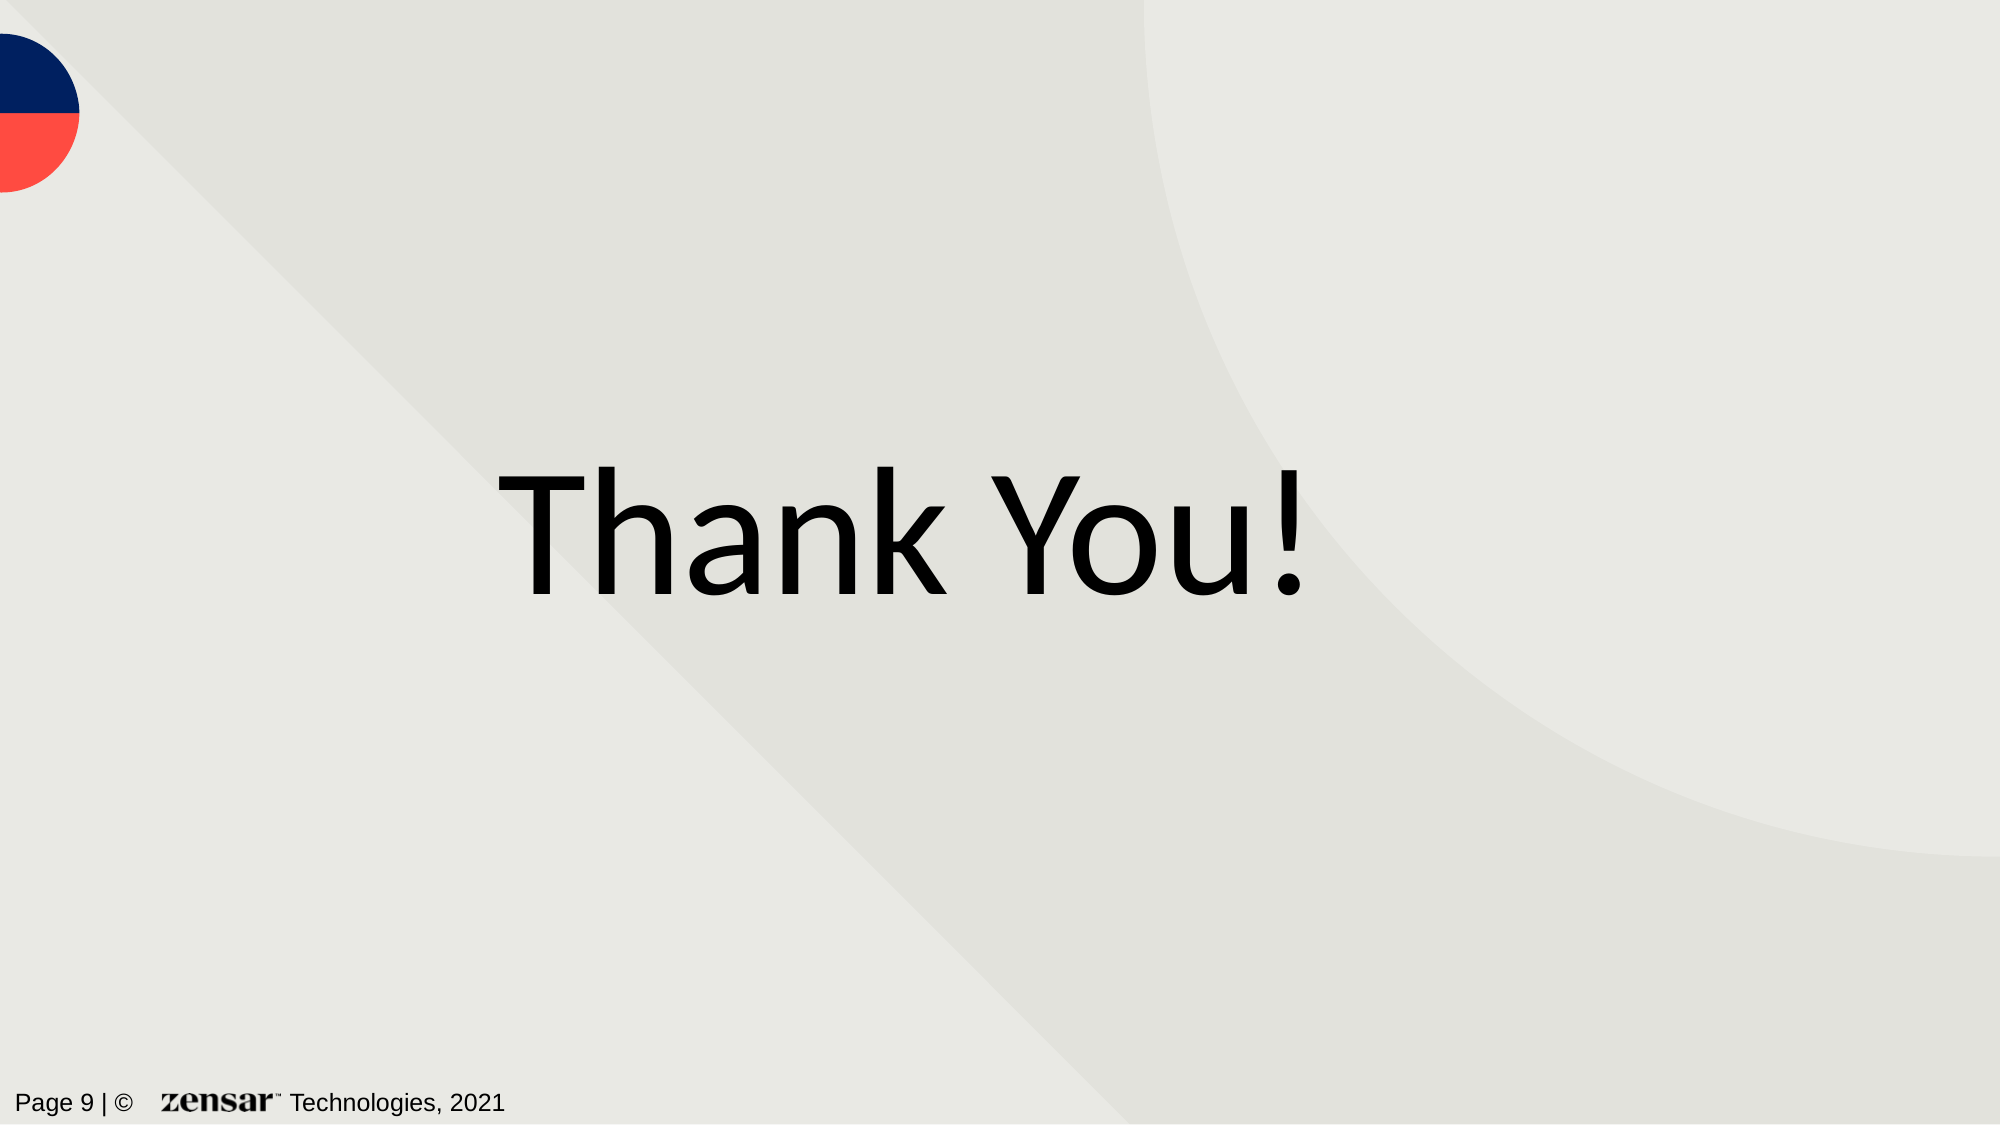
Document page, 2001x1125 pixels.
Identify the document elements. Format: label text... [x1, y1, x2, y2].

picture [161, 1093, 281, 1112]
text_box [0, 33, 80, 193]
title Thank You! [482, 429, 2000, 526]
